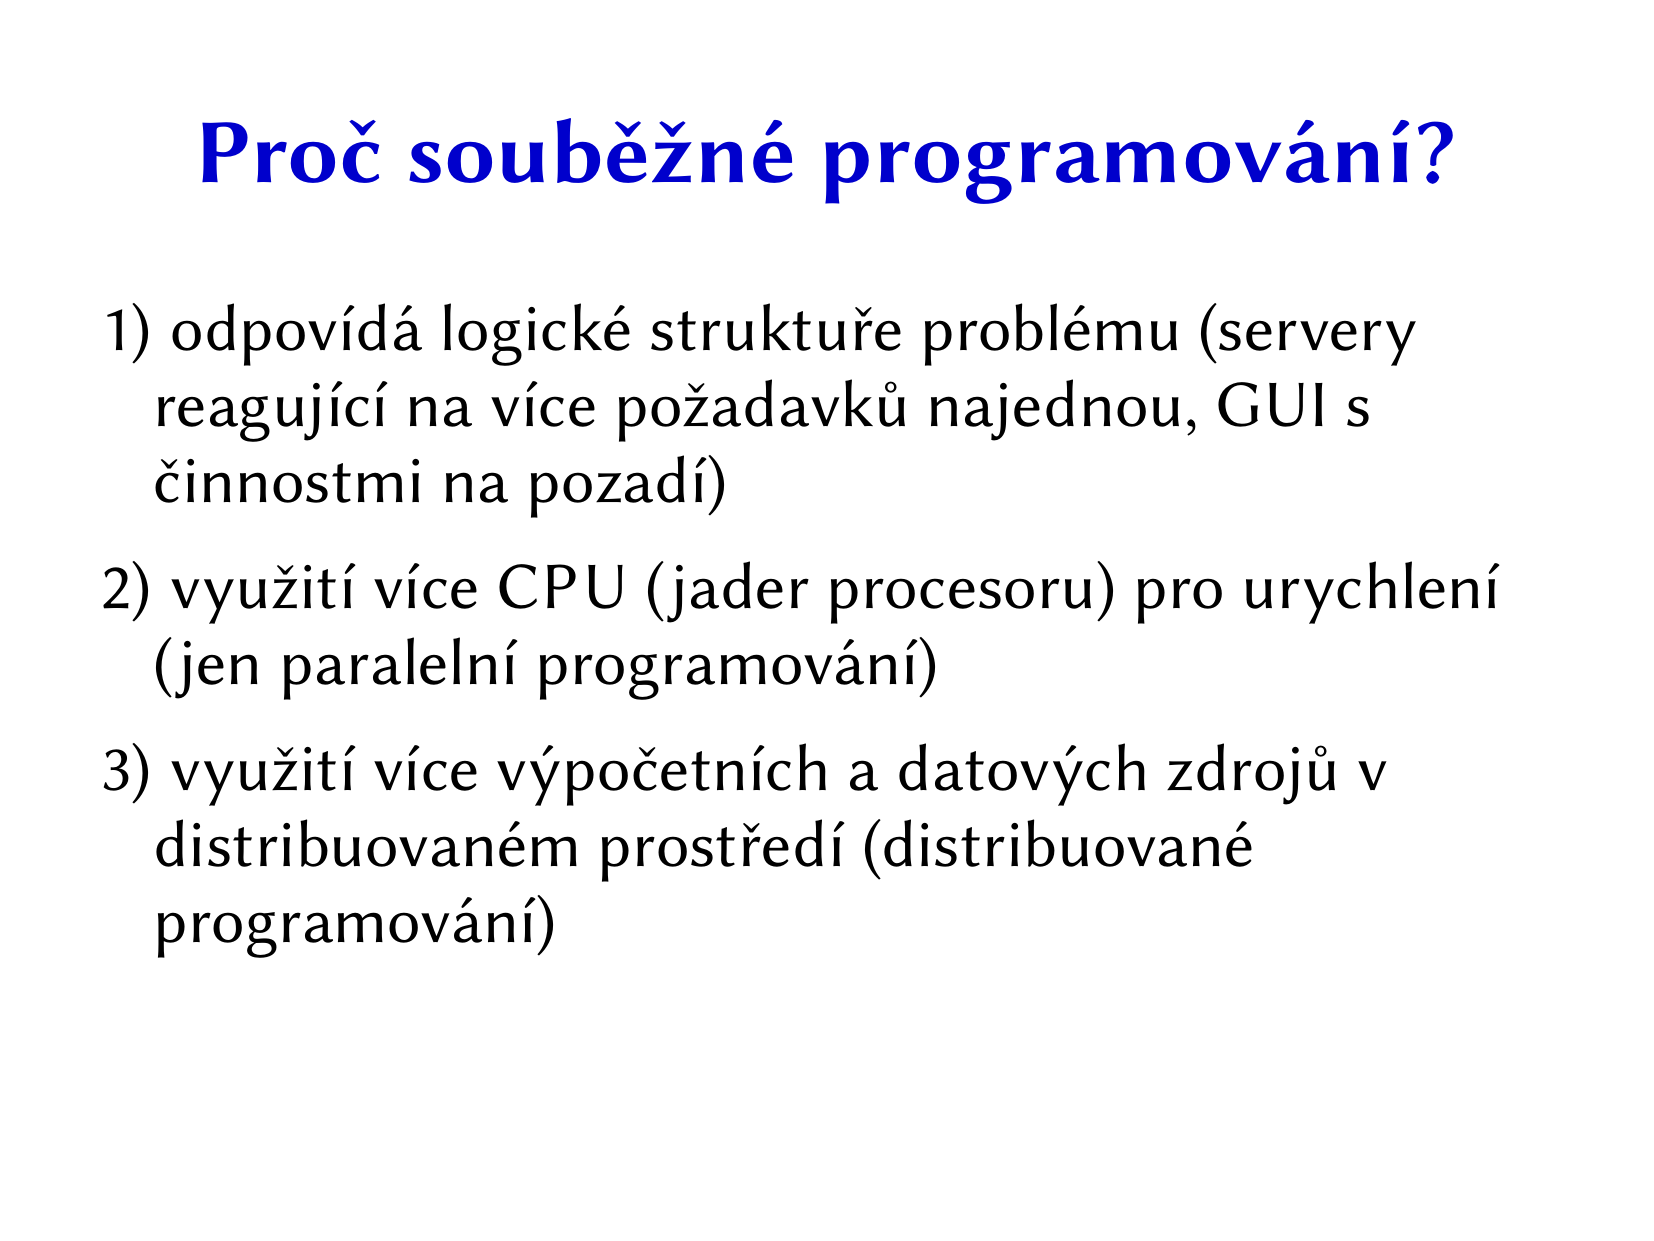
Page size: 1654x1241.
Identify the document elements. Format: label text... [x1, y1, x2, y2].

list odpovídá logické struktuře problému (servery reagující na více požadavků najednou, GUI s činnostmi na pozadí) využití více CPU (jader procesoru) pro urychlení (jen paralelní programování) využití více výpočetních a datových zdrojů v distribuovaném prostředí (distribuované programování) [82, 290, 1571, 1010]
title Proč souběžné programování? [82, 49, 1571, 257]
